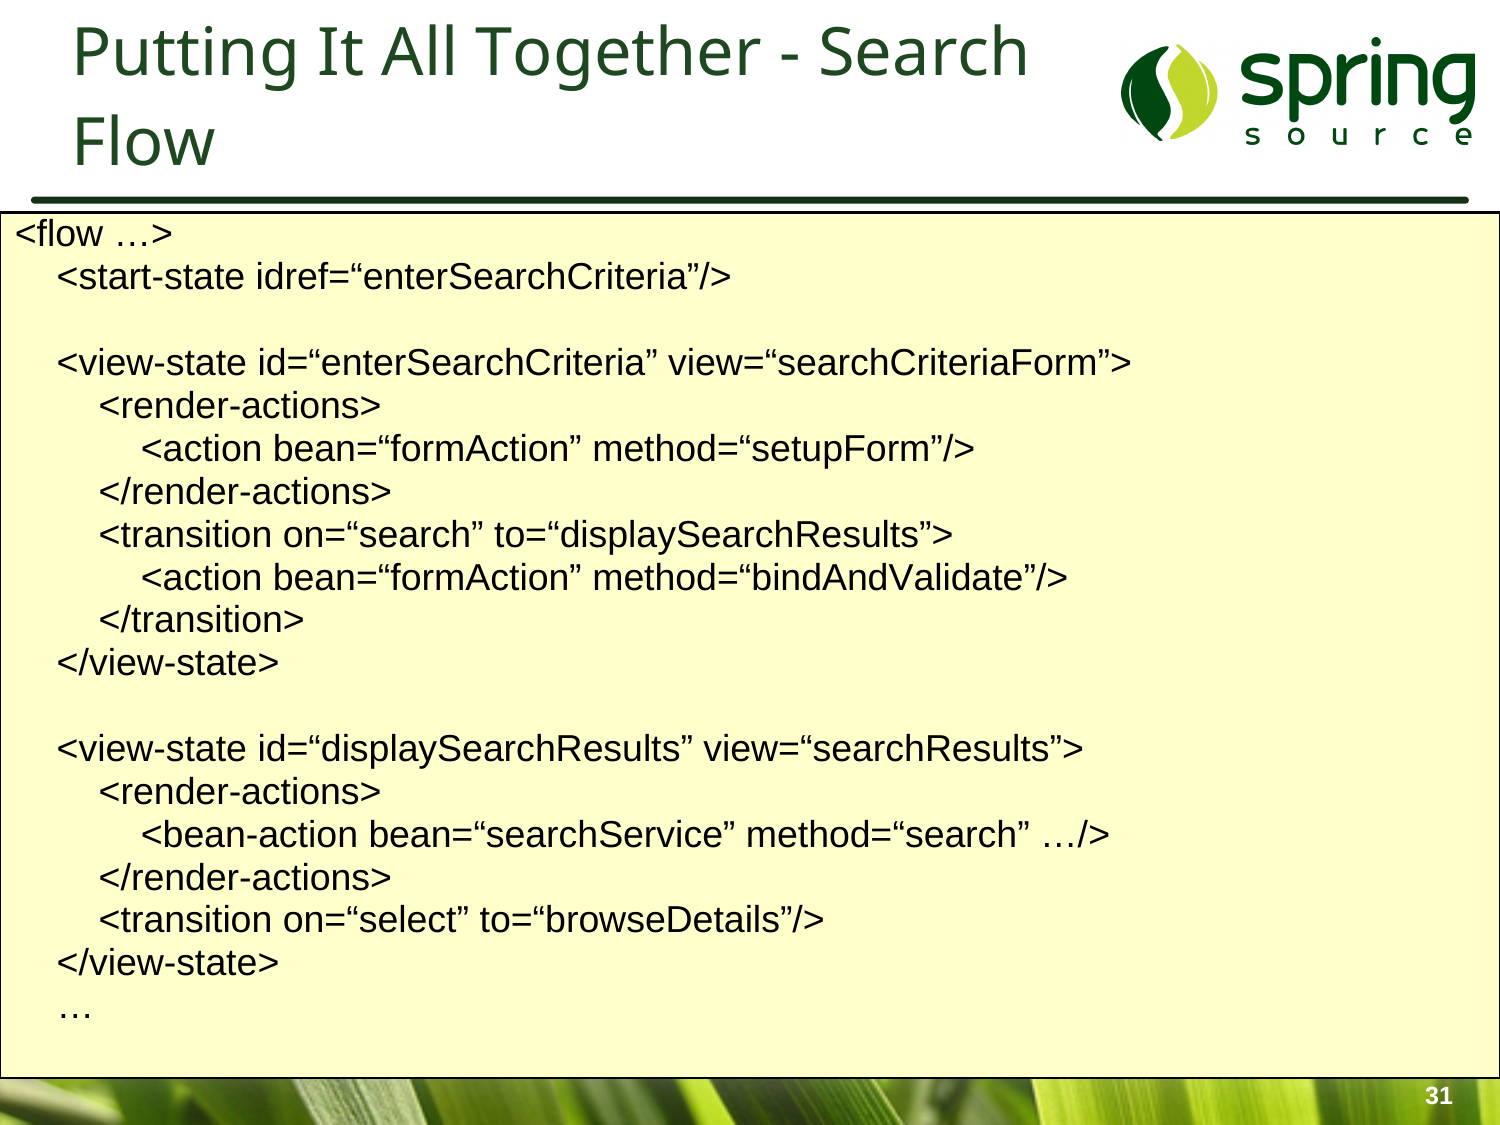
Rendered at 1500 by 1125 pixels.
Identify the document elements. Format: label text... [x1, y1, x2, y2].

text_box <flow …> <start-state idref=“enterSearchCriteria”/> <view-state id=“enterSearchCriteria” view=“searchCriteriaForm”> <render-actions> <action bean=“formAction” method=“setupForm”/> </render-actions> <transition on=“search” to=“displaySearchResults”> <action bean=“formAction” method=“bindAndValidate”/> </transition> </view-state> <view-state id=“displaySearchResults” view=“searchResults”> <render-actions> <bean-action bean=“searchService” method=“search” …/> </render-actions> <transition on=“select” to=“browseDetails”/> </view-state> … [0, 212, 1500, 1079]
picture [0, 1079, 1500, 1125]
title Putting It All Together - Search Flow [56, 5, 1089, 184]
picture [1121, 37, 1475, 145]
